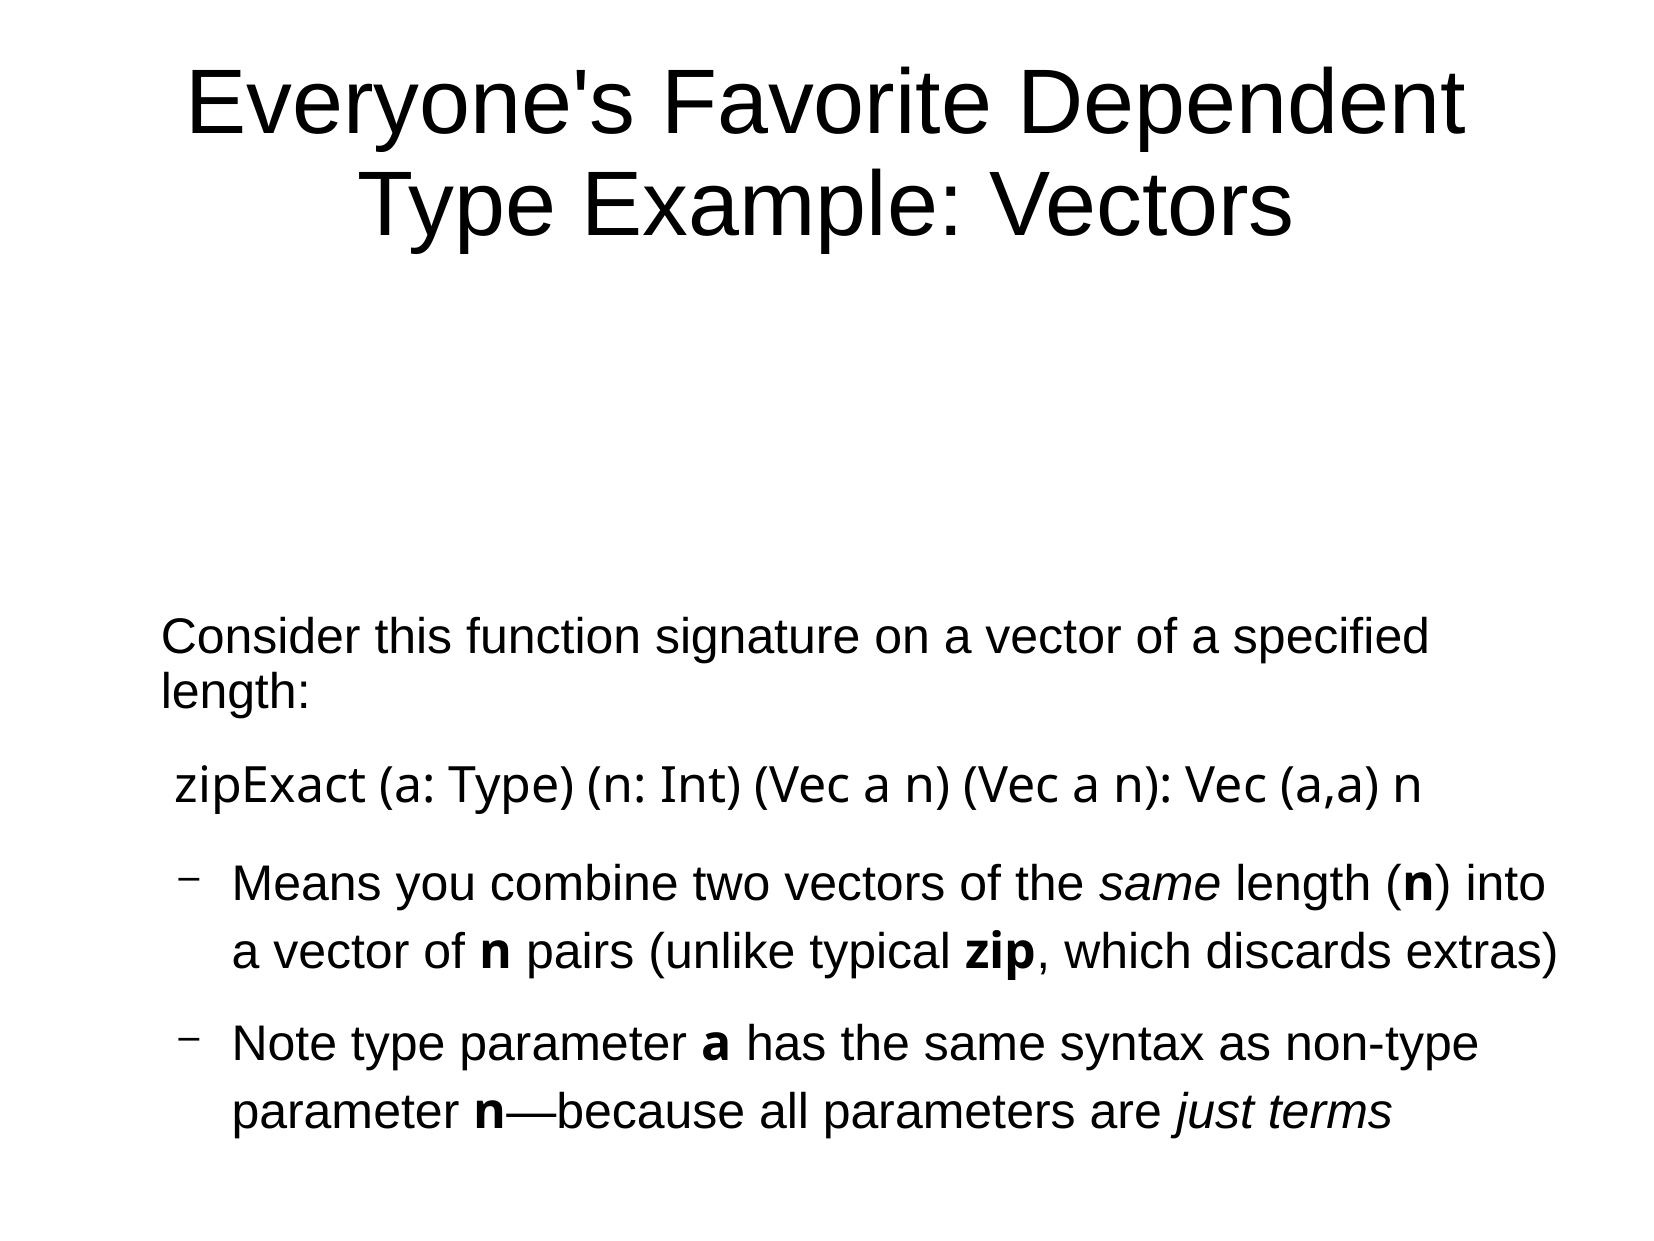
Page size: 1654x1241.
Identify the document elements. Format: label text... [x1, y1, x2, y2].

list Consider this function signature on a vector of a specified length: zipExact (a: Type) (n: Int) (Vec a n) (Vec a n): Vec (a,a) n Means you combine two vectors of the same length (n) into a vector of n pairs (unlike typical zip, which discards extras) Note type parameter a has the same syntax as non-type parameter n—because all parameters are just terms [90, 607, 1577, 1108]
title Everyone's Favorite Dependent Type Example: Vectors [82, 49, 1571, 257]
